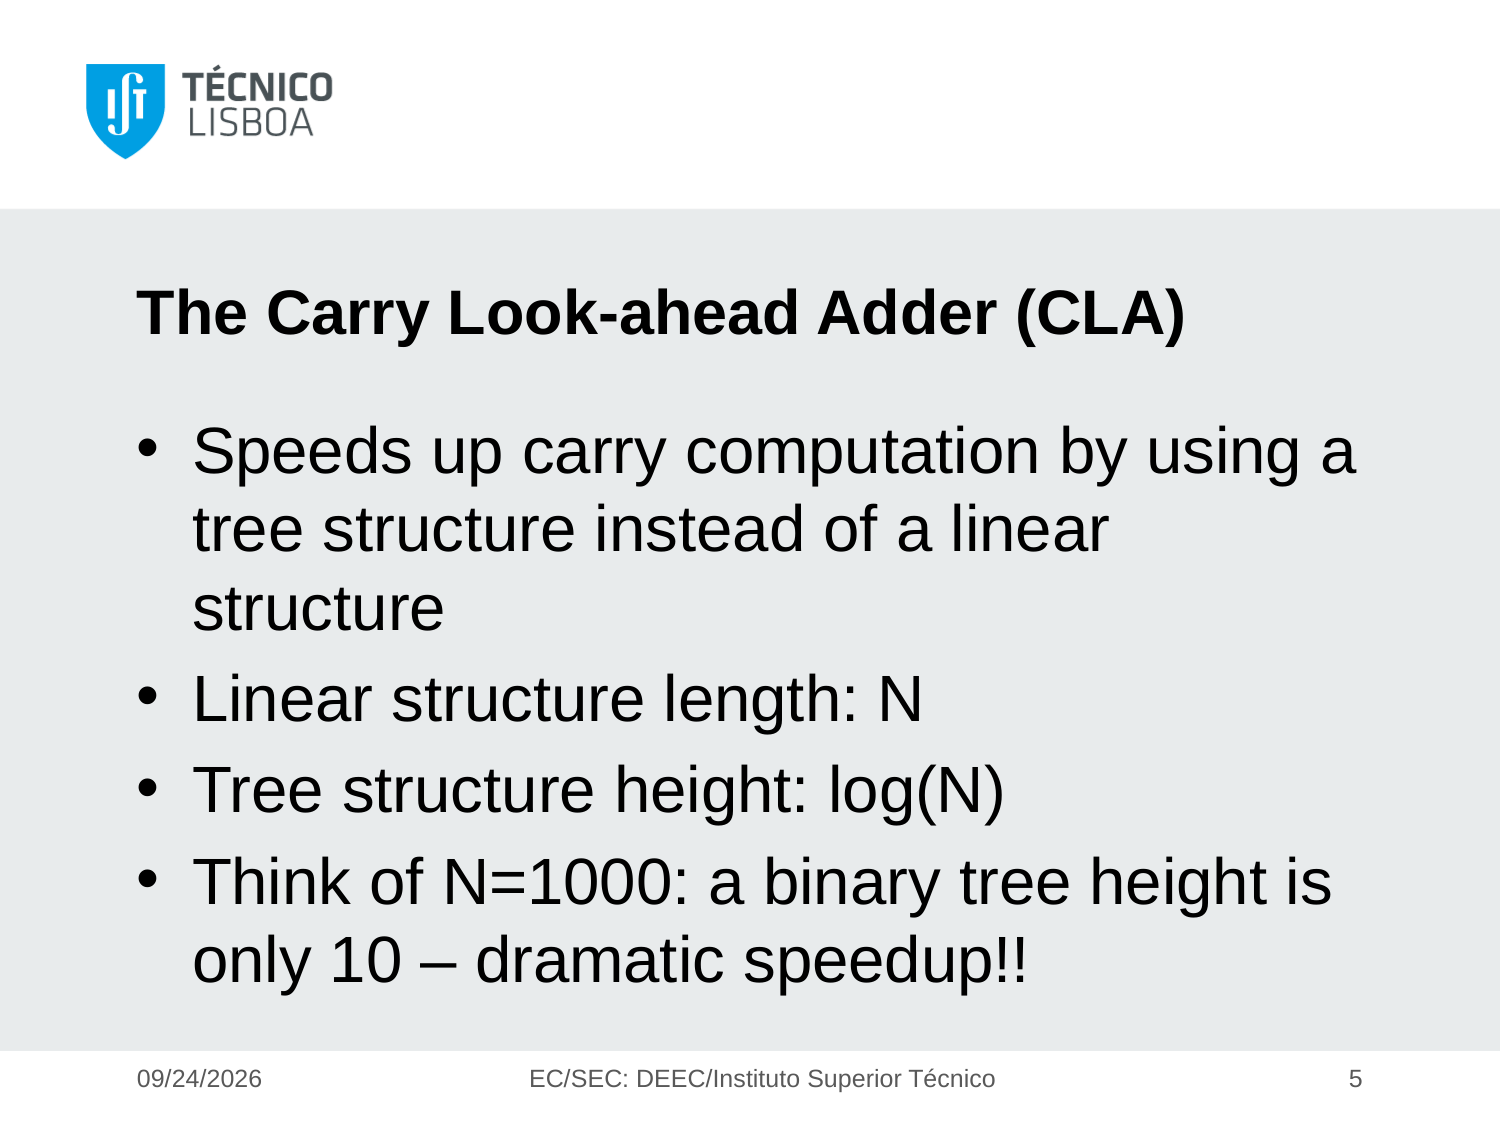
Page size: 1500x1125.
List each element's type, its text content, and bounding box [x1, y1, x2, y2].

slide_number 11/12/2020 [121, 1052, 425, 1103]
list Speeds up carry computation by using a tree structure instead of a linear structure Linear structure length: N Tree structure height: log(N) Think of N=1000: a binary tree height is only 10 – dramatic speedup!! [121, 400, 1378, 1005]
picture [0, 0, 1500, 1125]
title The Carry Look-ahead Adder (CLA) [121, 237, 1378, 381]
slide_number <number> [1077, 1052, 1378, 1103]
footer EC/SEC: DEEC/Instituto Superior Técnico [512, 1052, 1021, 1103]
